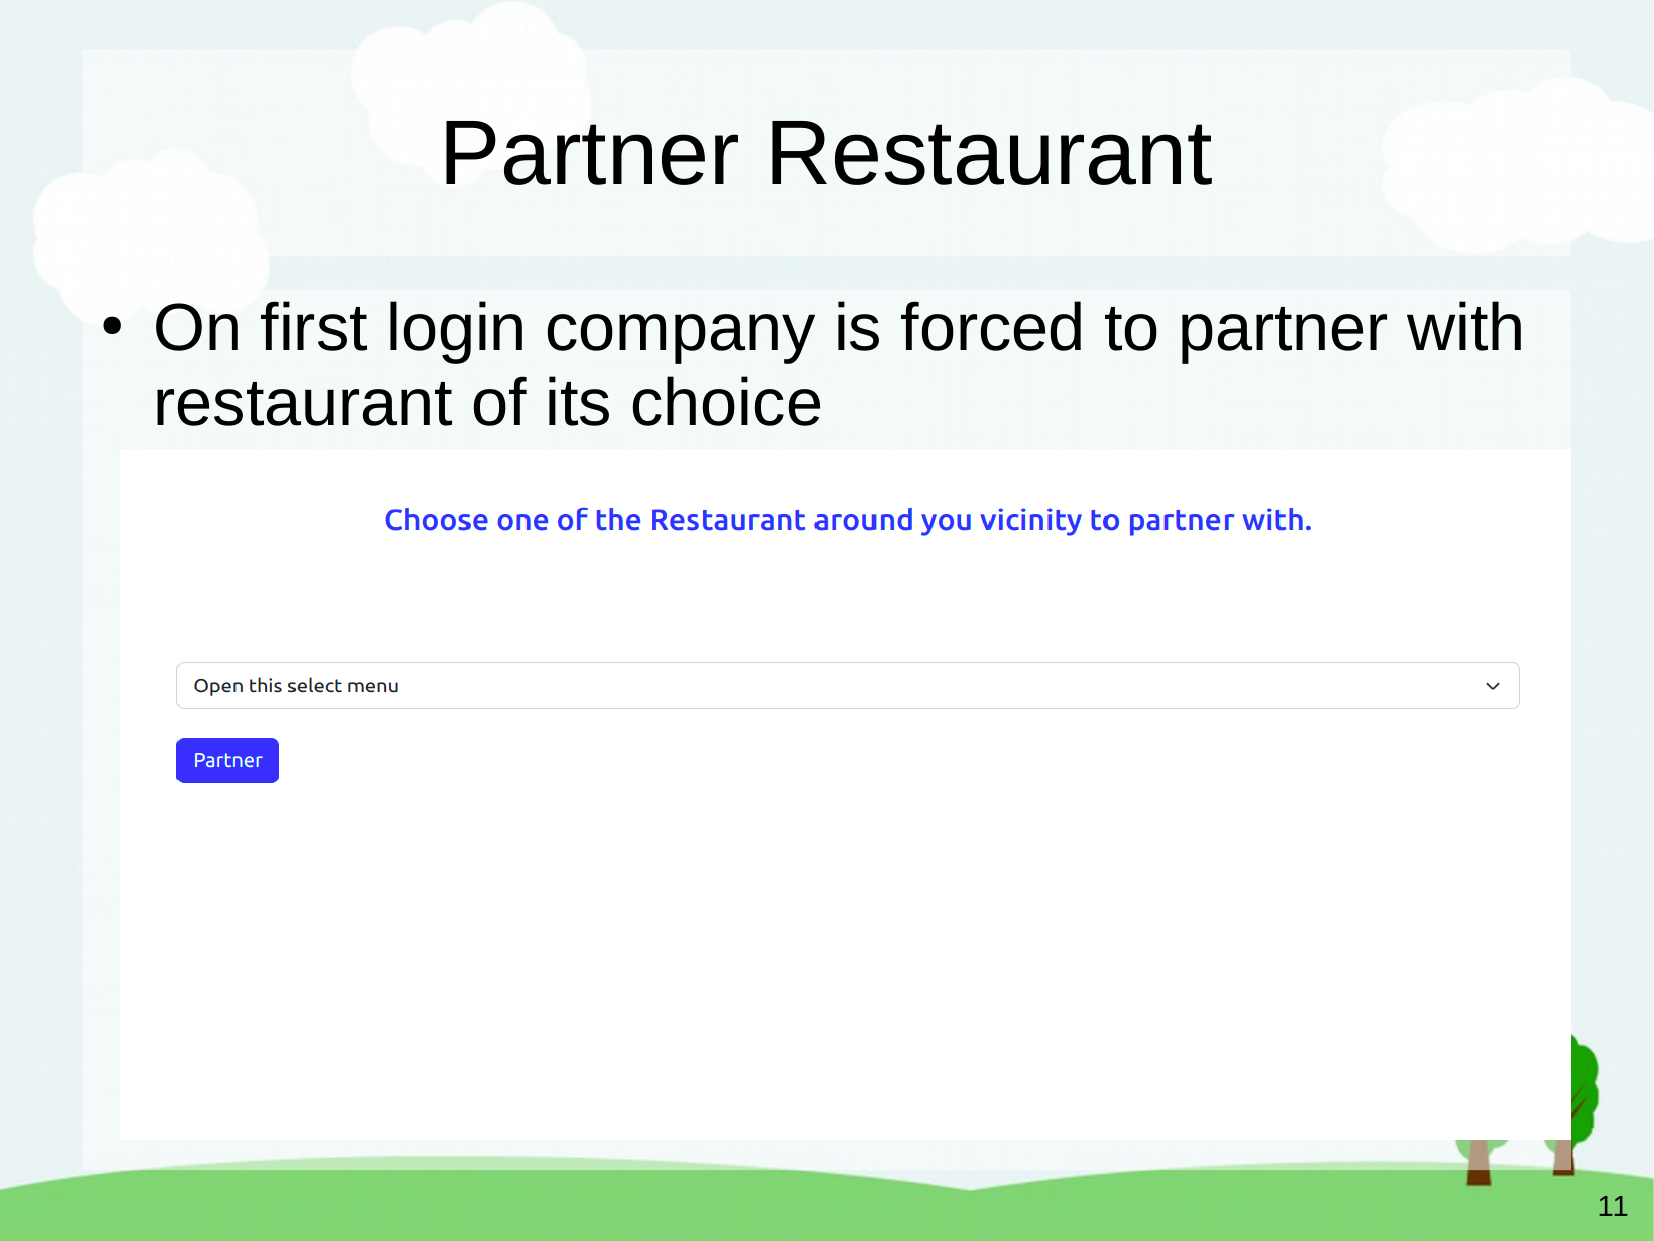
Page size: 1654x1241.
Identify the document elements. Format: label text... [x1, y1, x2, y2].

picture [0, 0, 1654, 1241]
list On first login company is forced to partner with restaurant of its choice [82, 290, 1571, 1171]
title Partner Restaurant [82, 49, 1571, 257]
